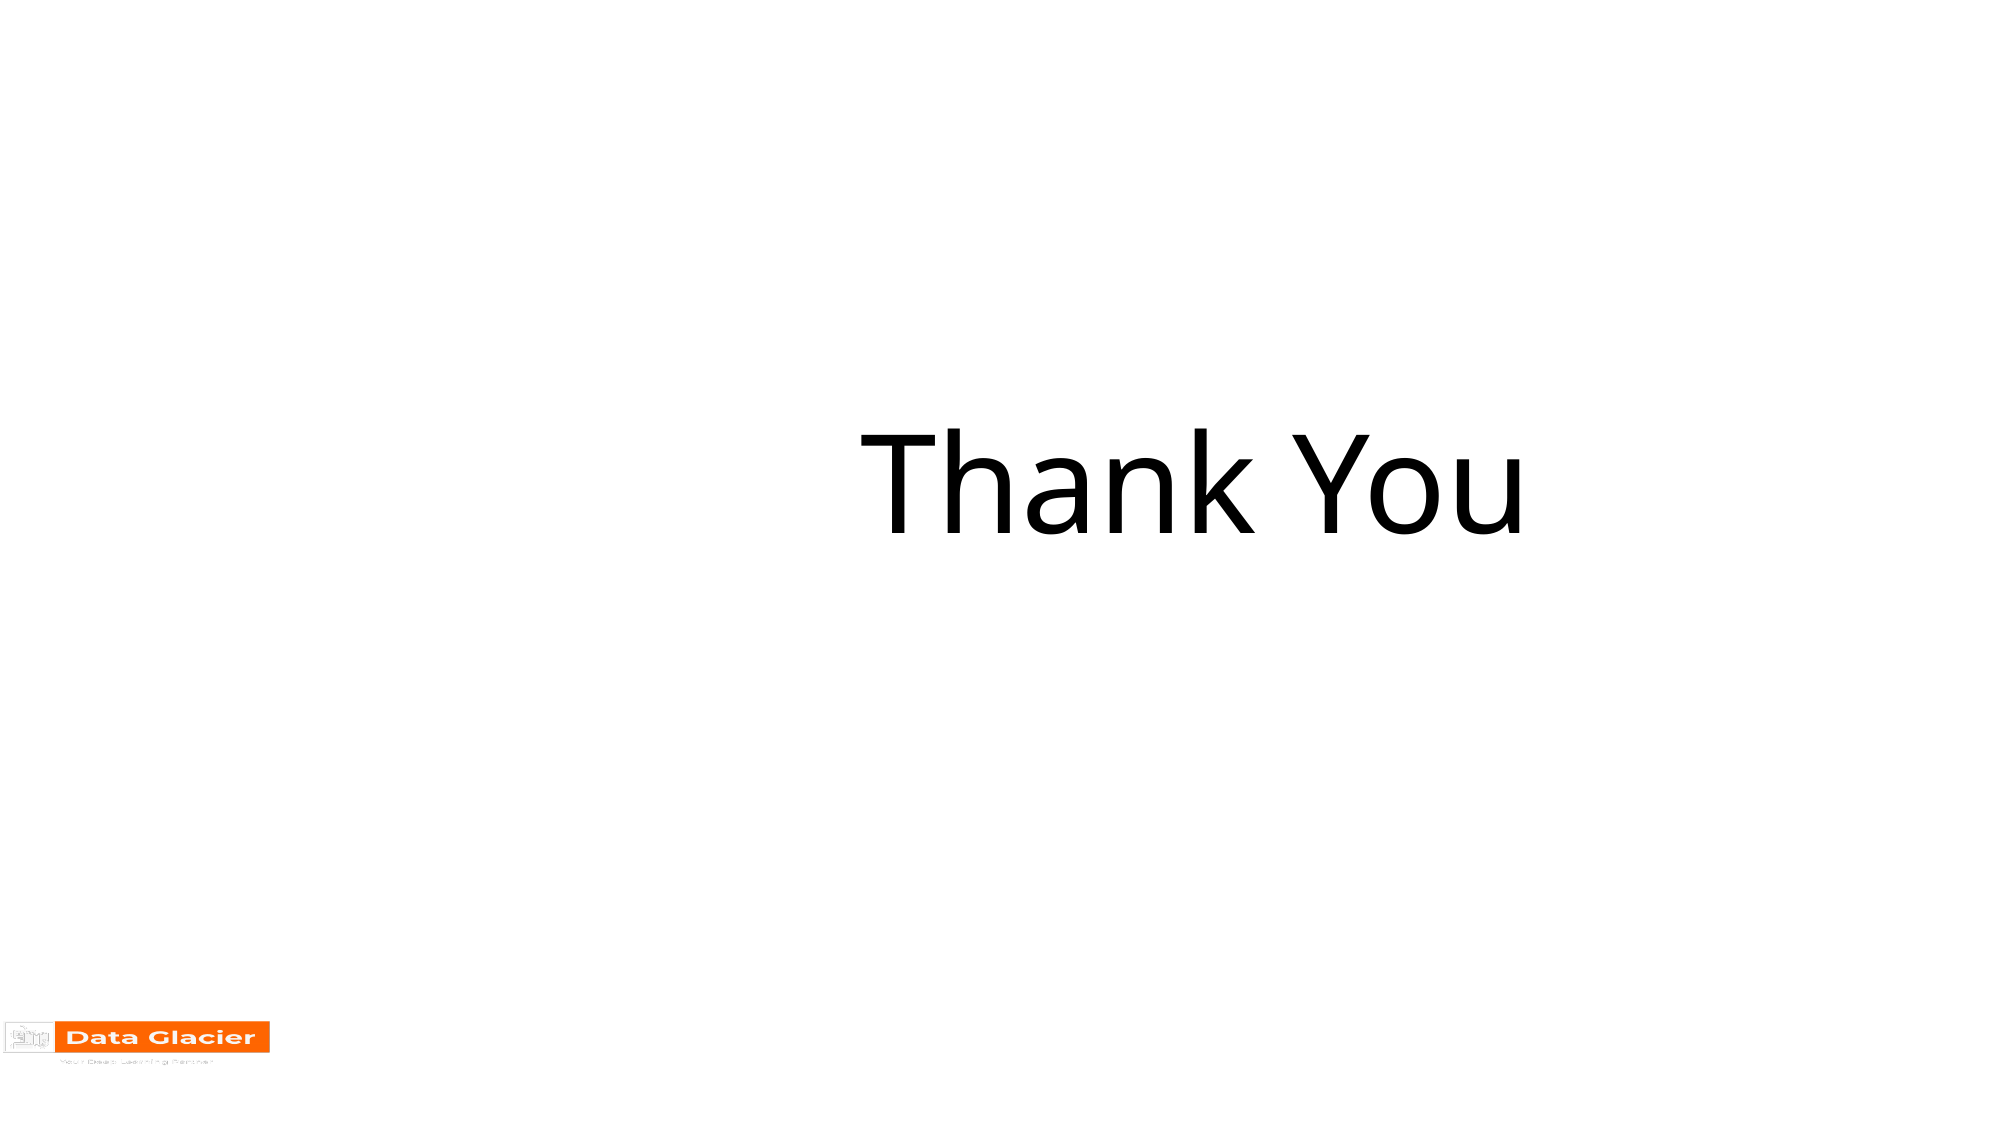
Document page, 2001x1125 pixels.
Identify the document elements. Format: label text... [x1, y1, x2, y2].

picture [0, 961, 272, 1125]
subtitle Thank You [845, 407, 1758, 679]
